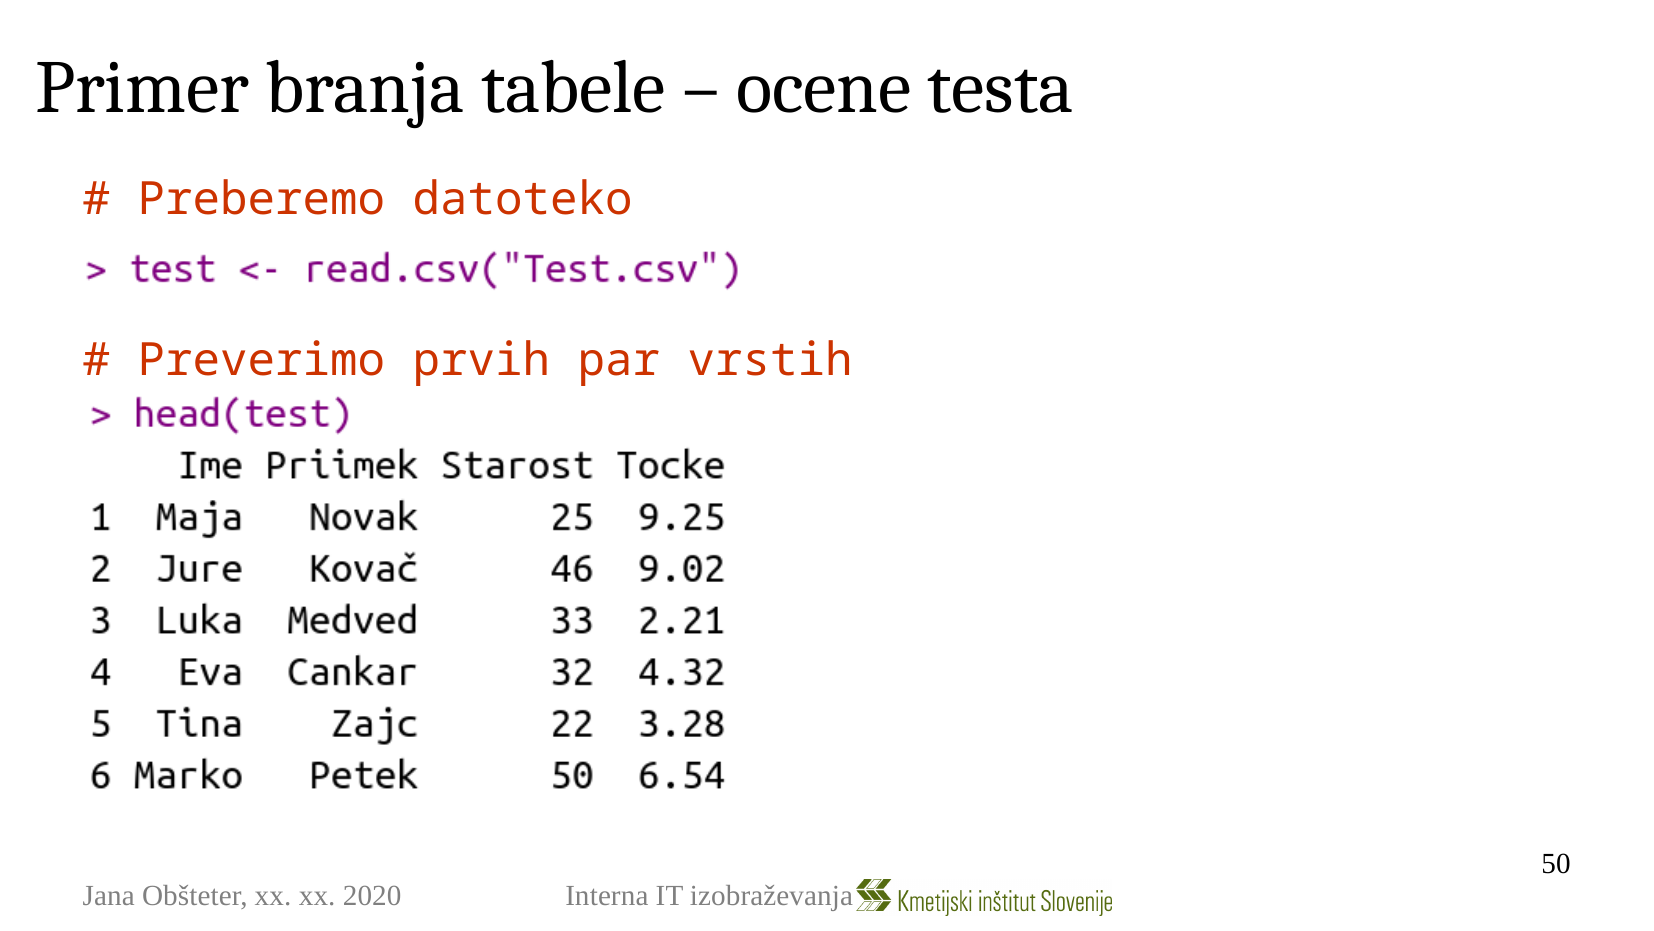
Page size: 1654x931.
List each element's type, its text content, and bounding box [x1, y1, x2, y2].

title Primer branja tabele – ocene testa [35, 21, 1524, 154]
list # Preberemo datoteko # Preverimo prvih par vrstih [82, 165, 1642, 827]
picture [79, 241, 755, 306]
picture [79, 391, 743, 809]
picture [856, 879, 1112, 916]
